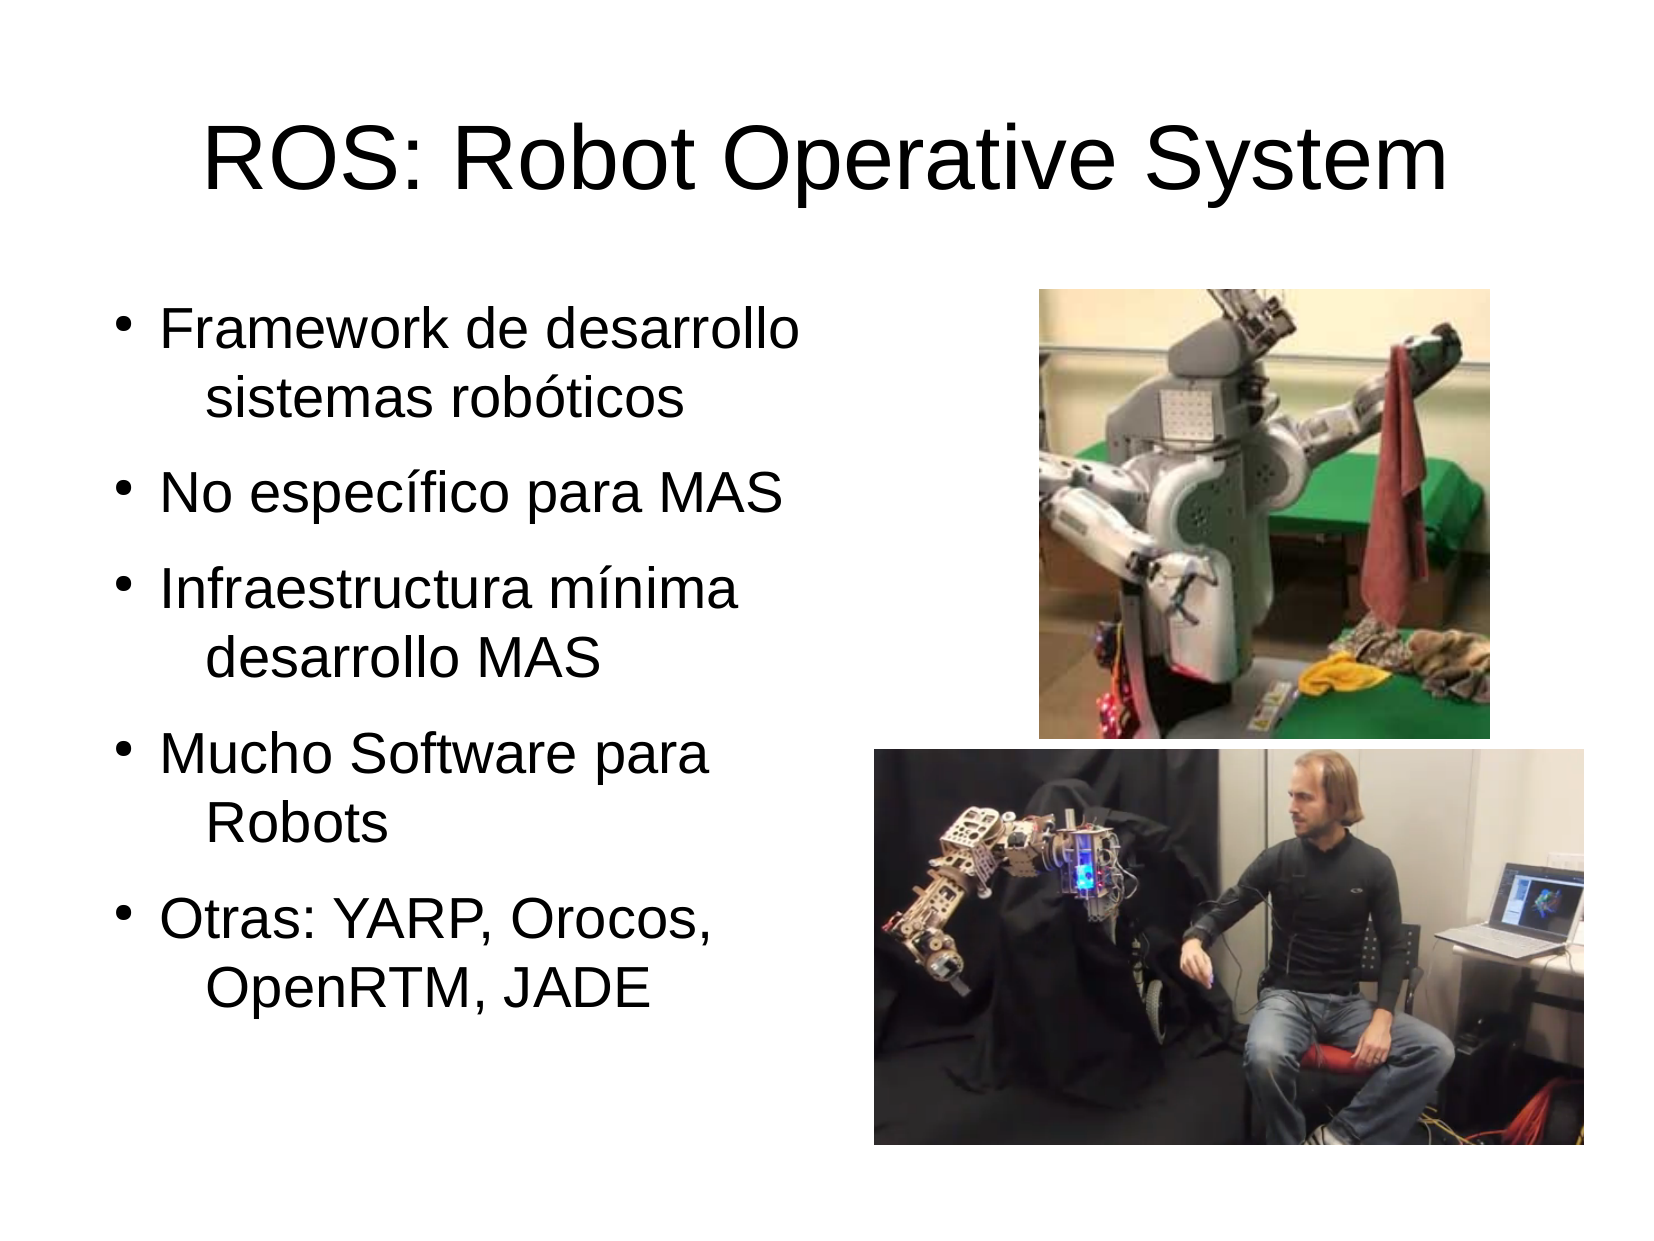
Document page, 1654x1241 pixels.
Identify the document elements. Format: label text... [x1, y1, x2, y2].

list Framework de desarrollo sistemas robóticos No específico para MAS Infraestructura mínima desarrollo MAS Mucho Software para Robots Otras: YARP, Orocos, OpenRTM, JADE [82, 290, 815, 1109]
title ROS: Robot Operative System [82, 49, 1571, 257]
picture [1039, 289, 1490, 739]
picture [874, 749, 1584, 1145]
